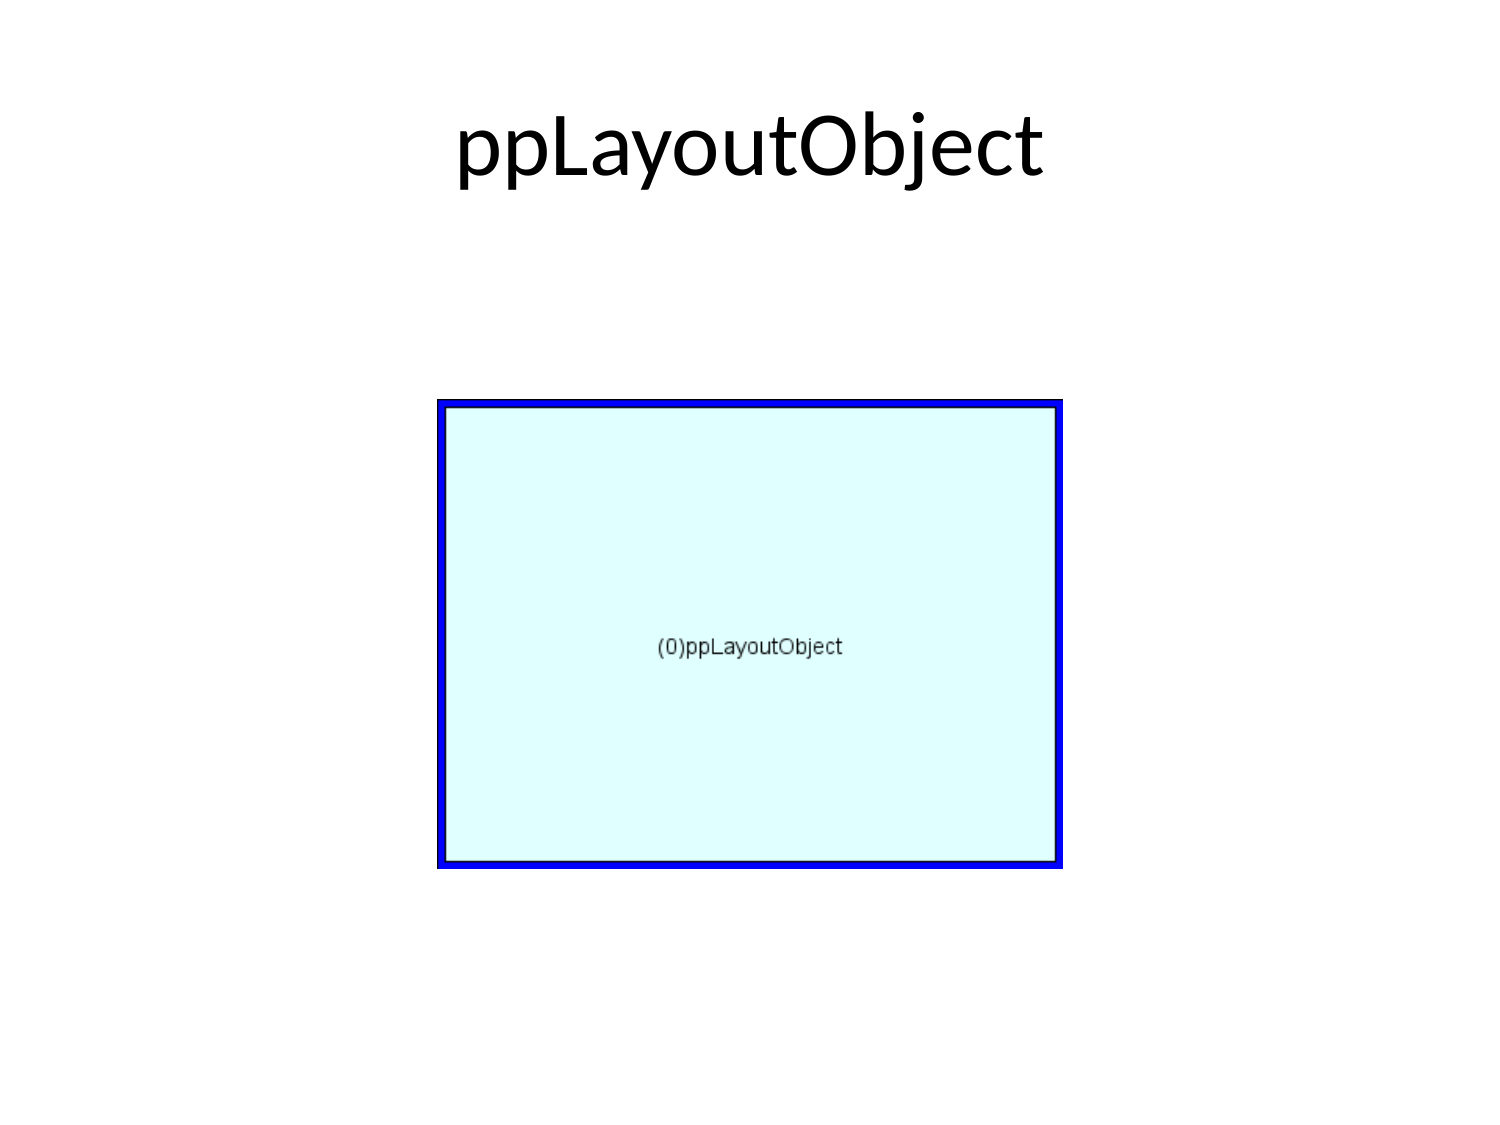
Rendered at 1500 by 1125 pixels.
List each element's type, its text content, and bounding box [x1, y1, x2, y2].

picture [437, 399, 1063, 869]
title ppLayoutObject [75, 45, 1426, 233]
